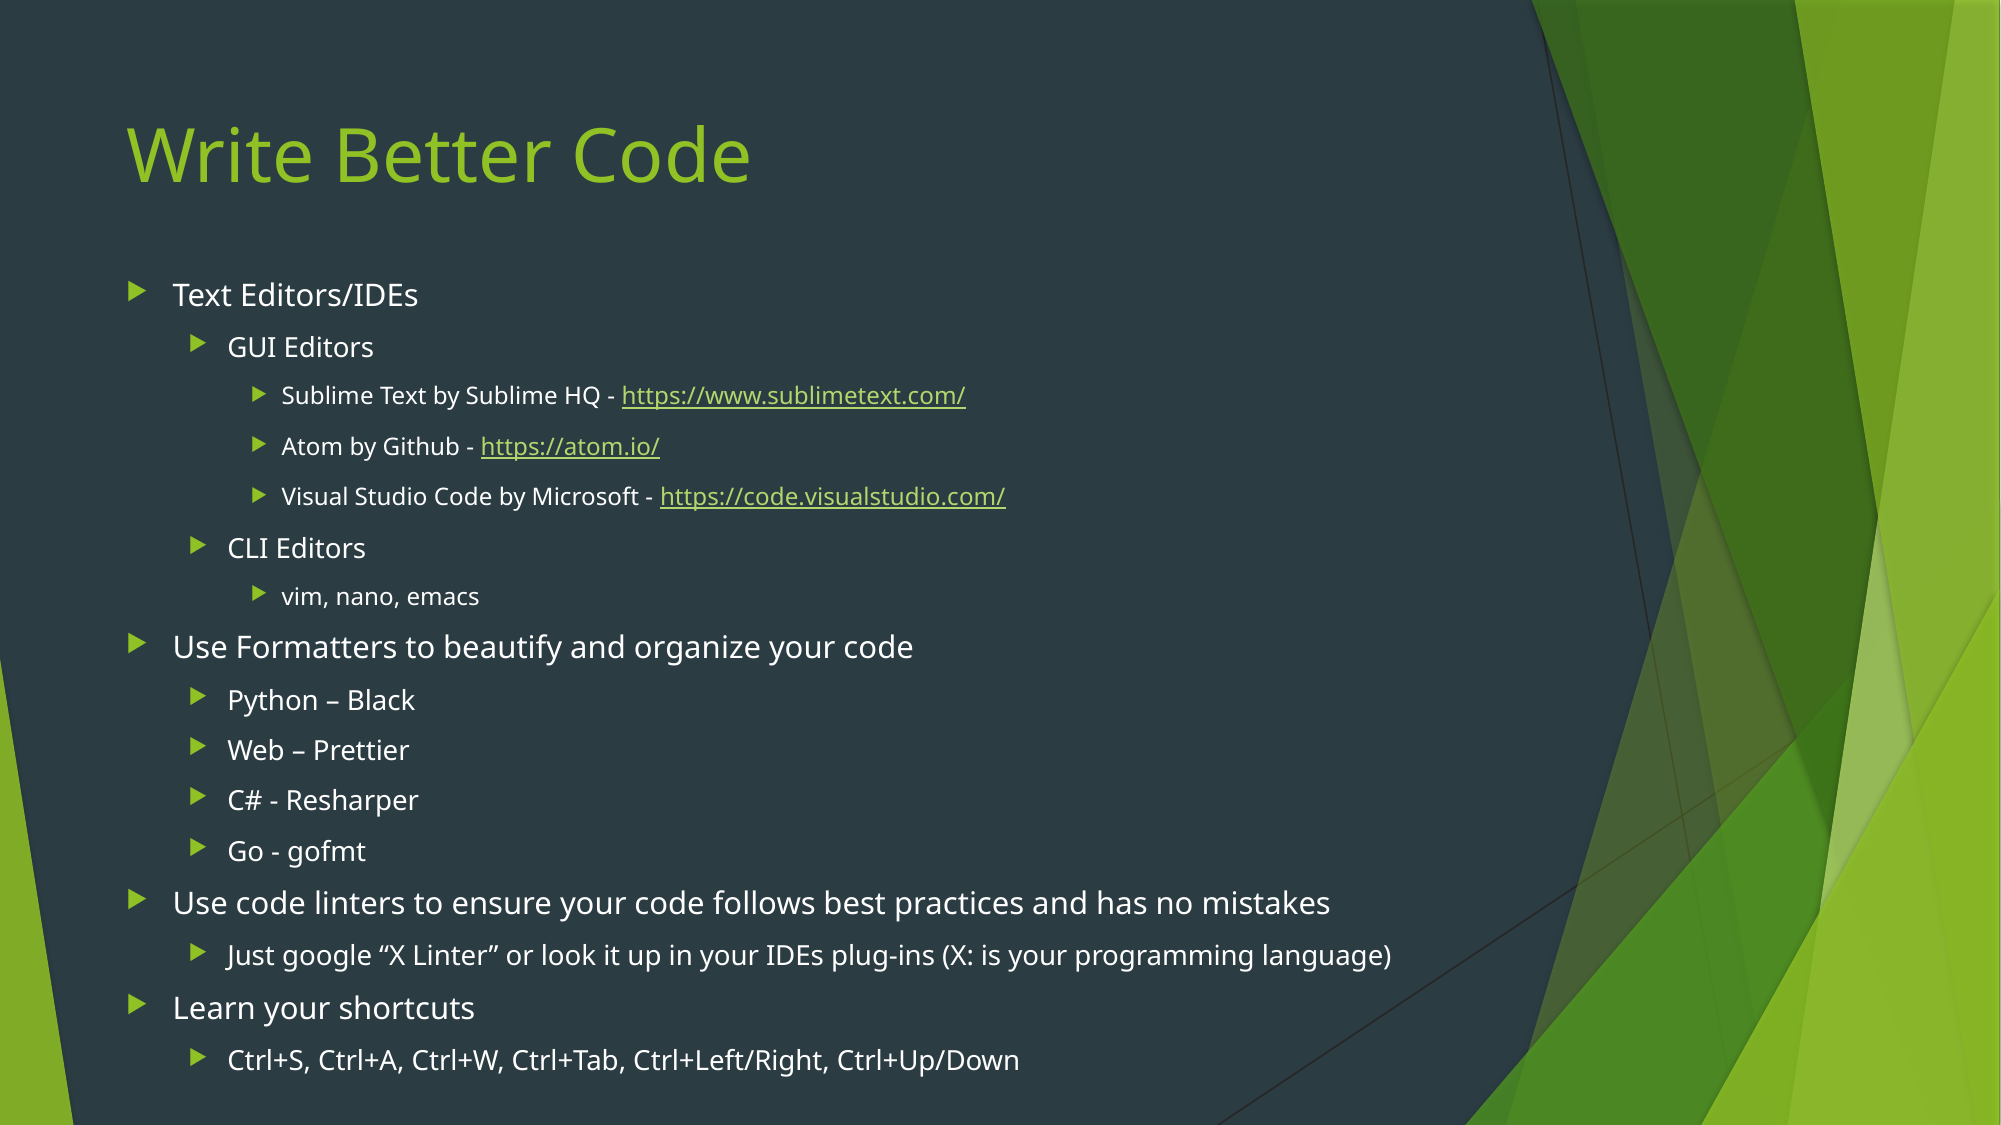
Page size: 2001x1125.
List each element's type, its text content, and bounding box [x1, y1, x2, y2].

title Write Better Code [111, 99, 1522, 268]
list Text Editors/IDEs GUI Editors Sublime Text by Sublime HQ - https://www.sublimetext.com/ Atom by Github - https://atom.io/ Visual Studio Code by Microsoft - https://code.visualstudio.com/ CLI Editors vim, nano, emacs Use Formatters to beautify and organize your code Python – Black Web – Prettier C# - Resharper Go - gofmt Use code linters to ensure your code follows best practices and has no mistakes Just google “X Linter” or look it up in your IDEs plug-ins (X: is your programming language) Learn your shortcuts Ctrl+S, Ctrl+A, Ctrl+W, Ctrl+Tab, Ctrl+Left/Right, Ctrl+Up/Down [111, 268, 1522, 1087]
